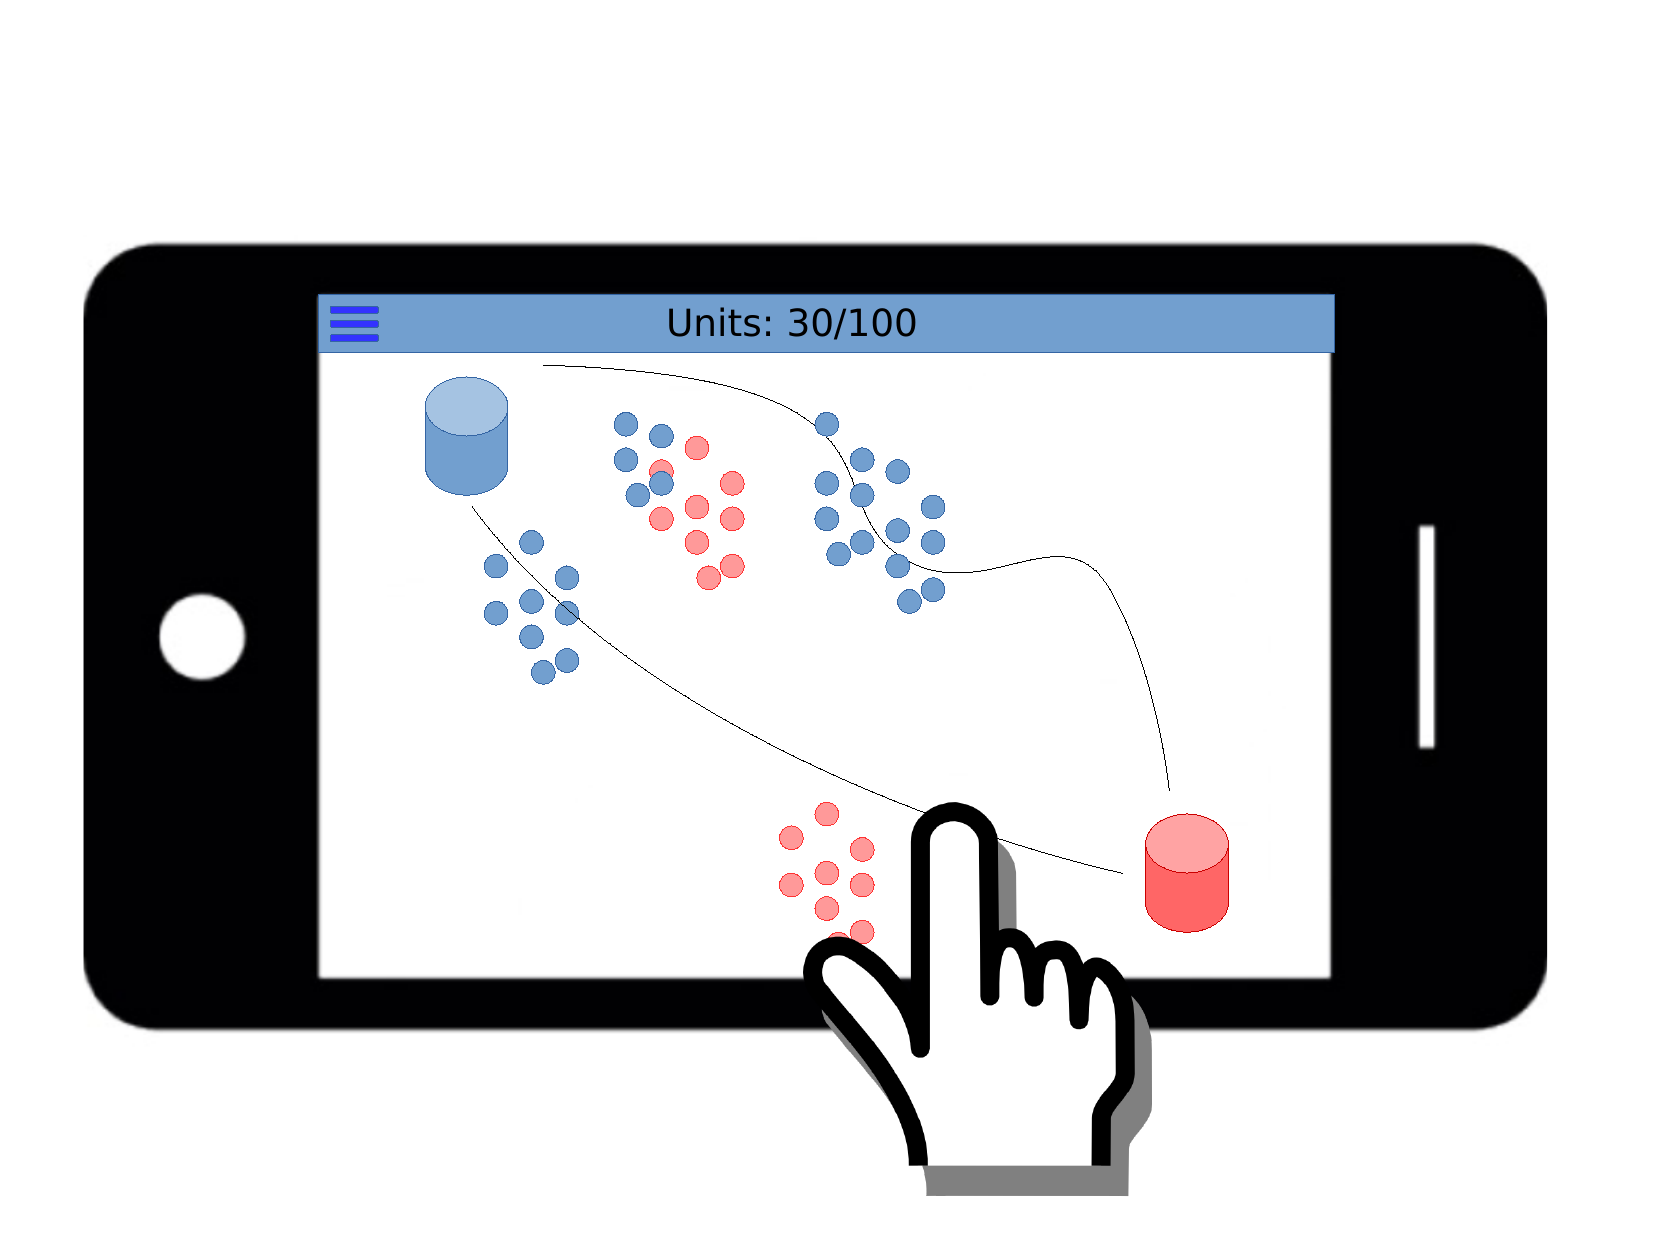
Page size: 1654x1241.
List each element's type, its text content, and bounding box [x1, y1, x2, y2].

text_box [921, 530, 945, 555]
text_box Units: 30/100 [651, 294, 945, 353]
text_box [555, 565, 579, 590]
text_box [685, 436, 709, 460]
text_box [826, 542, 851, 566]
text_box [614, 447, 638, 472]
text_box [685, 530, 709, 555]
text_box [814, 471, 839, 496]
text_box [318, 294, 651, 353]
text_box [921, 577, 945, 602]
text_box [484, 554, 508, 578]
picture [82, 235, 1548, 1205]
text_box [850, 447, 875, 472]
text_box [720, 471, 745, 496]
text_box [921, 495, 945, 519]
text_box [885, 554, 910, 578]
text_box [1152, 848, 1229, 933]
text_box [779, 873, 803, 897]
text_box [850, 530, 875, 555]
text_box [814, 412, 839, 437]
text_box [685, 495, 709, 519]
text_box [720, 554, 745, 578]
text_box [779, 825, 803, 850]
text_box [519, 589, 544, 614]
text_box [720, 506, 745, 531]
text_box [945, 294, 1335, 353]
text_box [425, 413, 508, 496]
text_box [555, 648, 579, 673]
text_box [696, 565, 721, 590]
text_box [555, 601, 579, 626]
text_box [519, 530, 544, 555]
text_box [885, 518, 910, 543]
text_box [519, 624, 544, 649]
text_box [897, 589, 922, 614]
text_box [614, 412, 638, 437]
text_box [531, 660, 556, 685]
text_box [885, 459, 910, 484]
text_box [625, 483, 650, 507]
text_box [814, 506, 839, 531]
text_box [484, 601, 508, 626]
text_box [649, 459, 674, 496]
text_box [649, 506, 674, 531]
text_box [850, 483, 875, 507]
text_box [649, 424, 674, 448]
